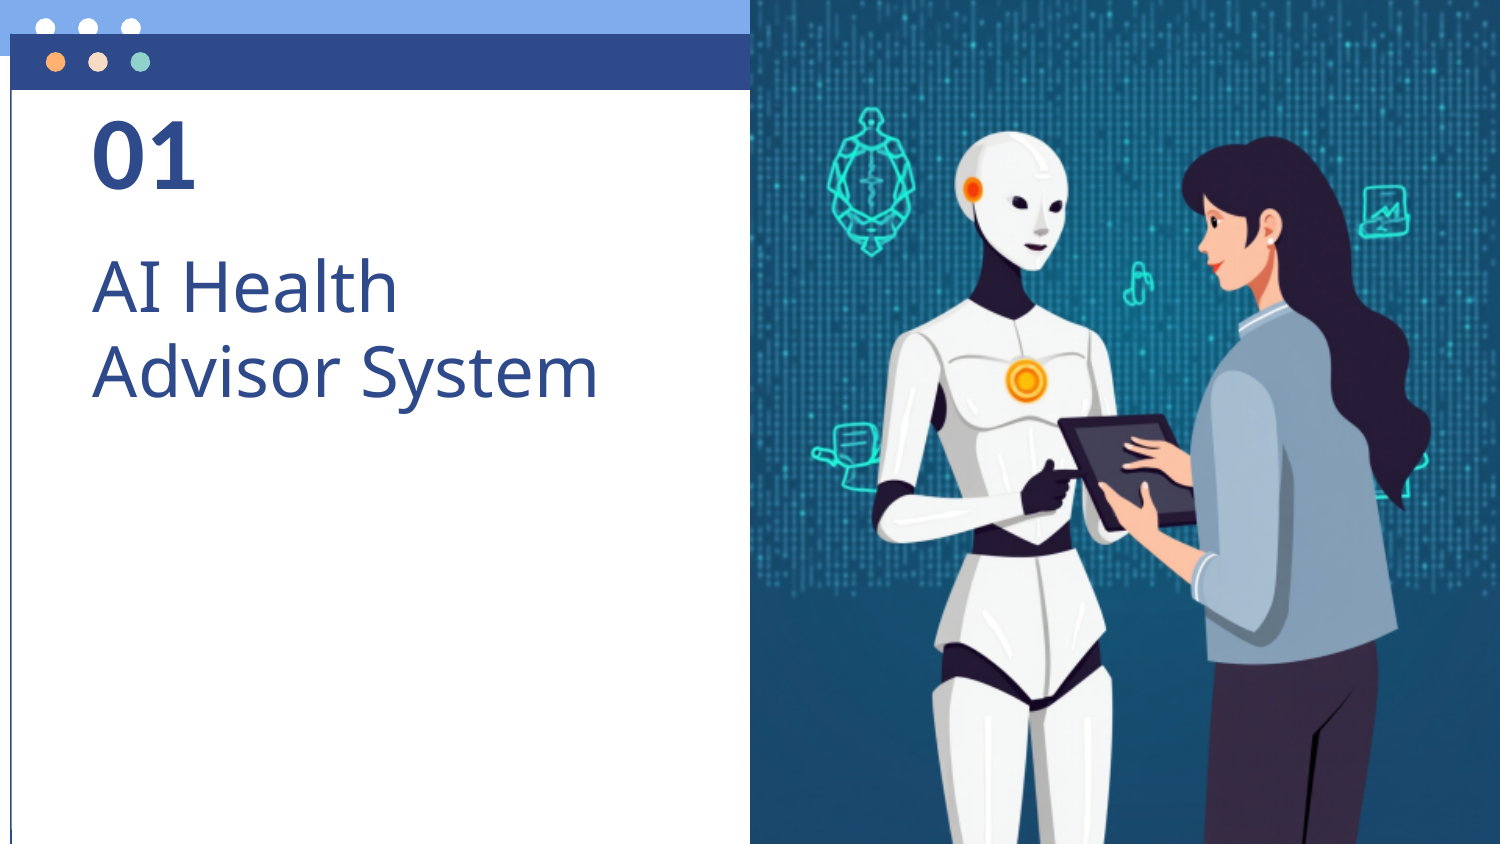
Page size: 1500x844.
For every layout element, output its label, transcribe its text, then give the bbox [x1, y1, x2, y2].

text_box AI Health Advisor System [78, 234, 672, 469]
text_box 01 [78, 78, 454, 218]
picture [750, 0, 1500, 844]
